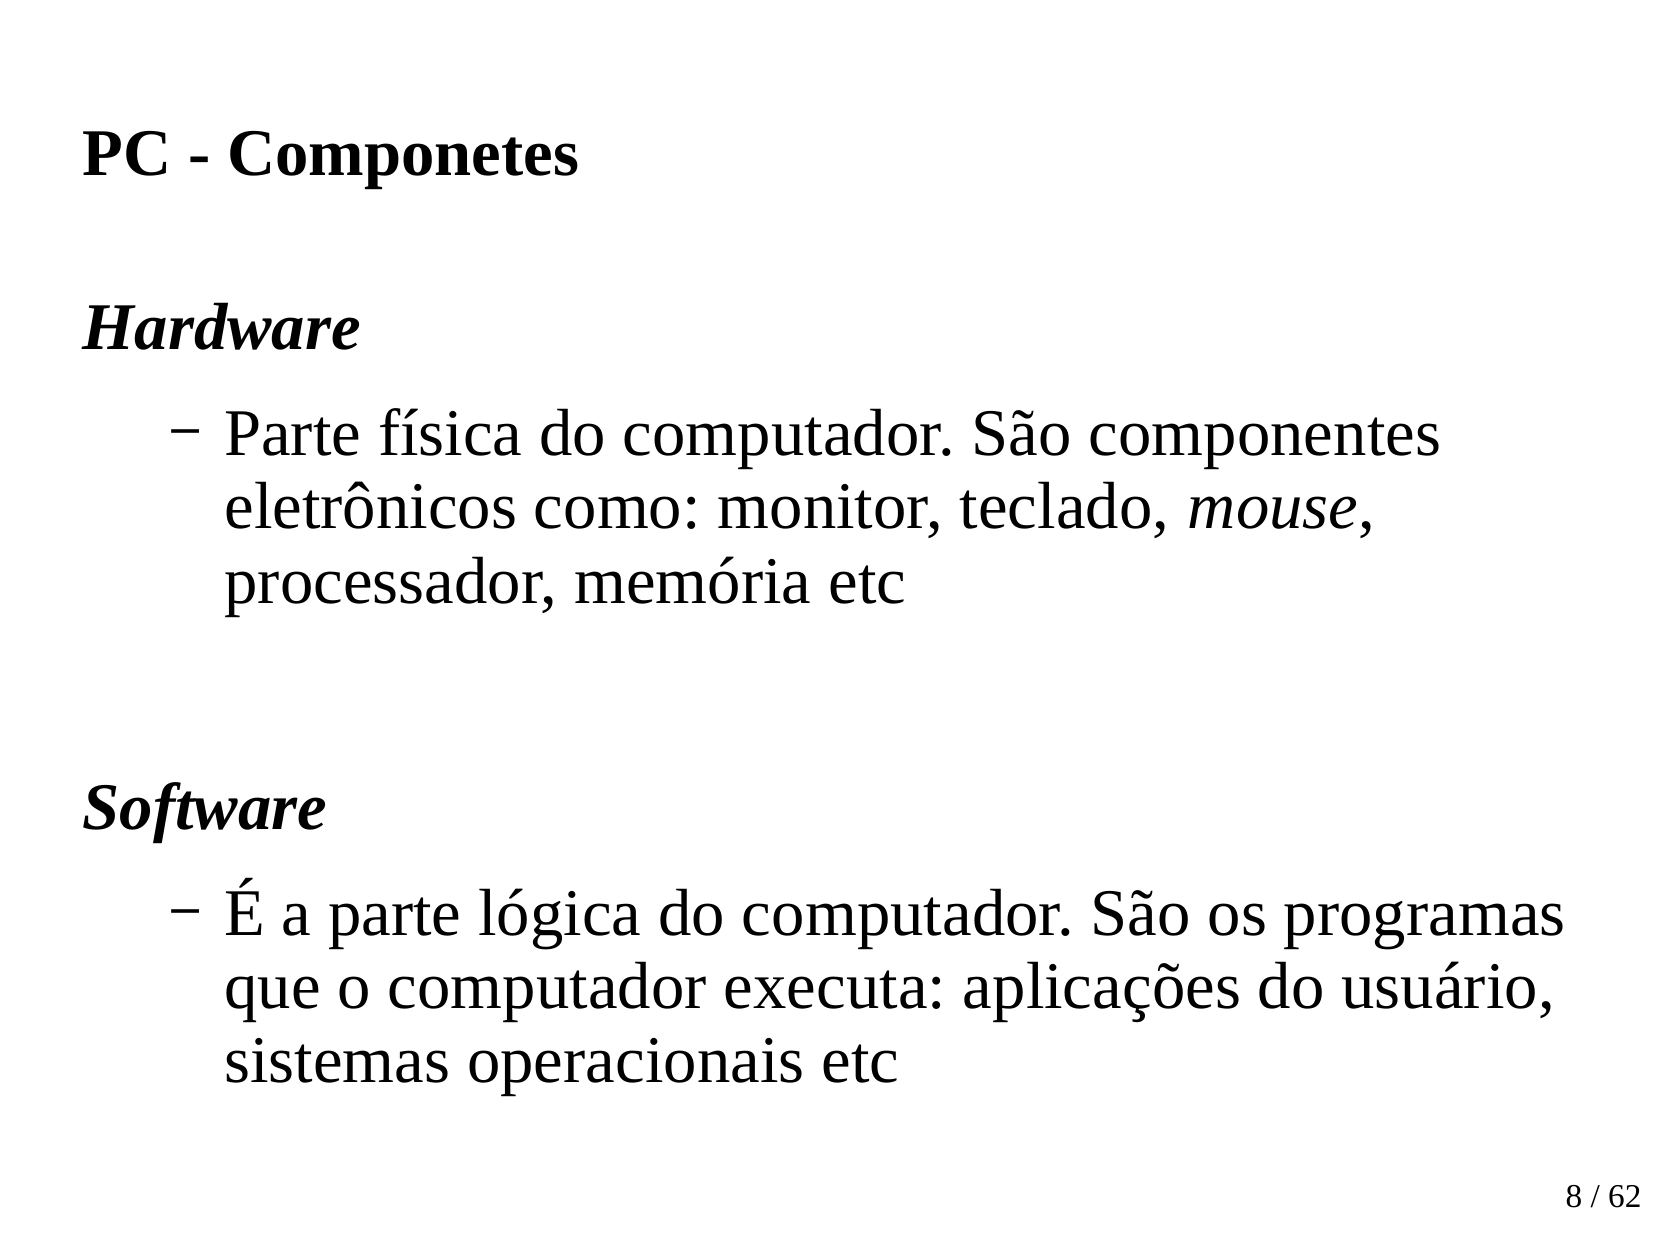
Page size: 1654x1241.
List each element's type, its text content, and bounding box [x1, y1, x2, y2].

title PC - Componetes [82, 49, 1571, 257]
list Hardware Parte física do computador. São componentes eletrônicos como: monitor, teclado, mouse, processador, memória etc Software É a parte lógica do computador. São os programas que o computador executa: aplicações do usuário, sistemas operacionais etc [82, 290, 1571, 1111]
